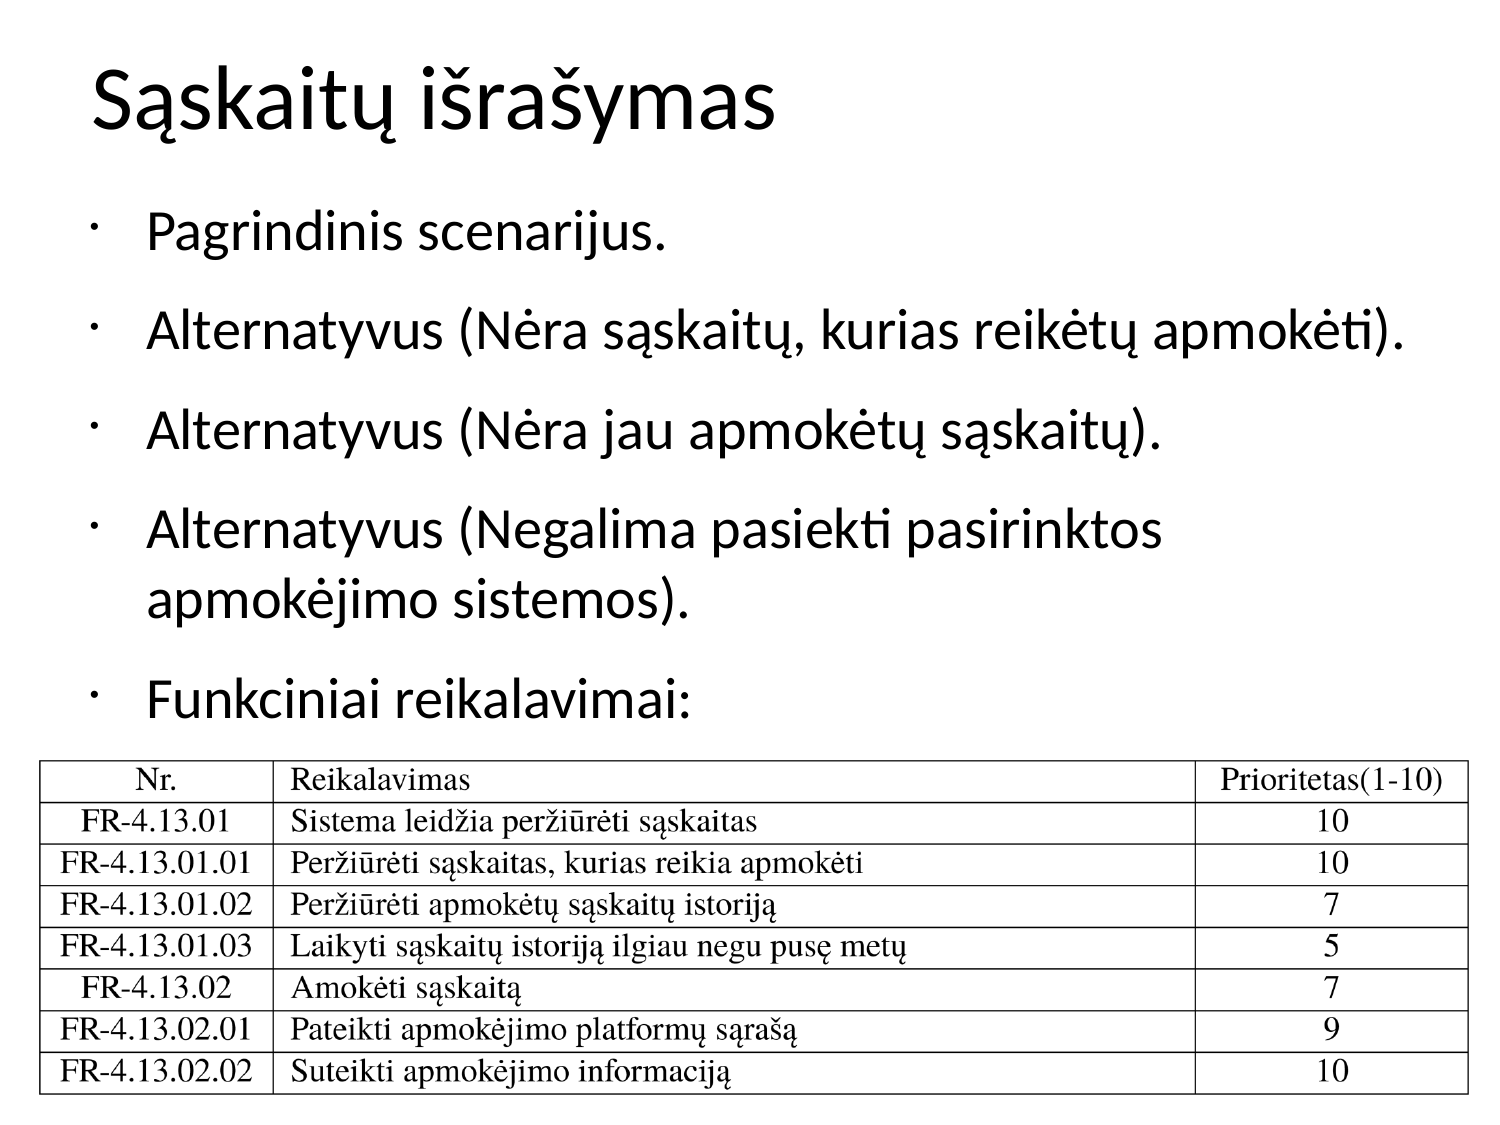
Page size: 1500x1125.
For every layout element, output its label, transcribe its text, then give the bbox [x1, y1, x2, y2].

picture [30, 739, 1486, 1111]
title Sąskaitų išrašymas [76, 30, 1355, 147]
list Pagrindinis scenarijus. Alternatyvus (Nėra sąskaitų, kurias reikėtų apmokėti). Alternatyvus (Nėra jau apmokėtų sąskaitų). Alternatyvus (Negalima pasiekti pasirinktos apmokėjimo sistemos). Funkciniai reikalavimai: [75, 184, 1425, 739]
